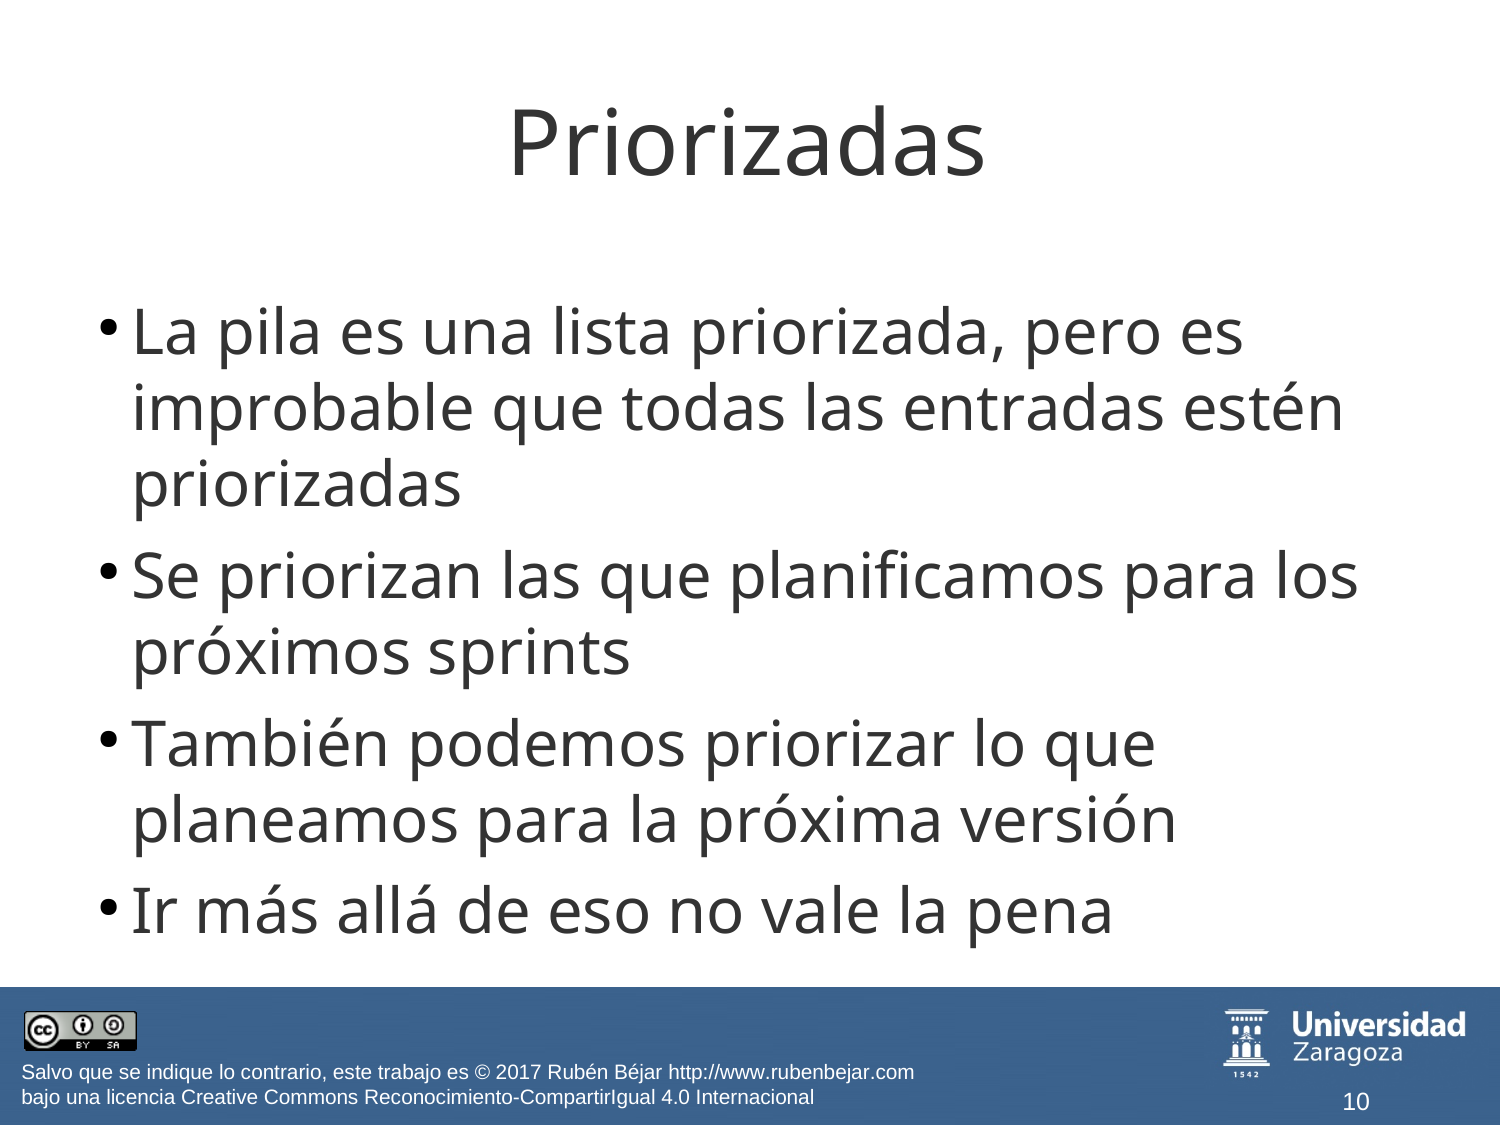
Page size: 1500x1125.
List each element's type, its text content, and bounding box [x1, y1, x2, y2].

title Priorizadas [74, 21, 1420, 257]
picture [0, 987, 1500, 1125]
list La pila es una lista priorizada, pero es improbable que todas las entradas estén priorizadas Se priorizan las que planificamos para los próximos sprints También podemos priorizar lo que planeamos para la próxima versión Ir más allá de eso no vale la pena [82, 283, 1418, 957]
